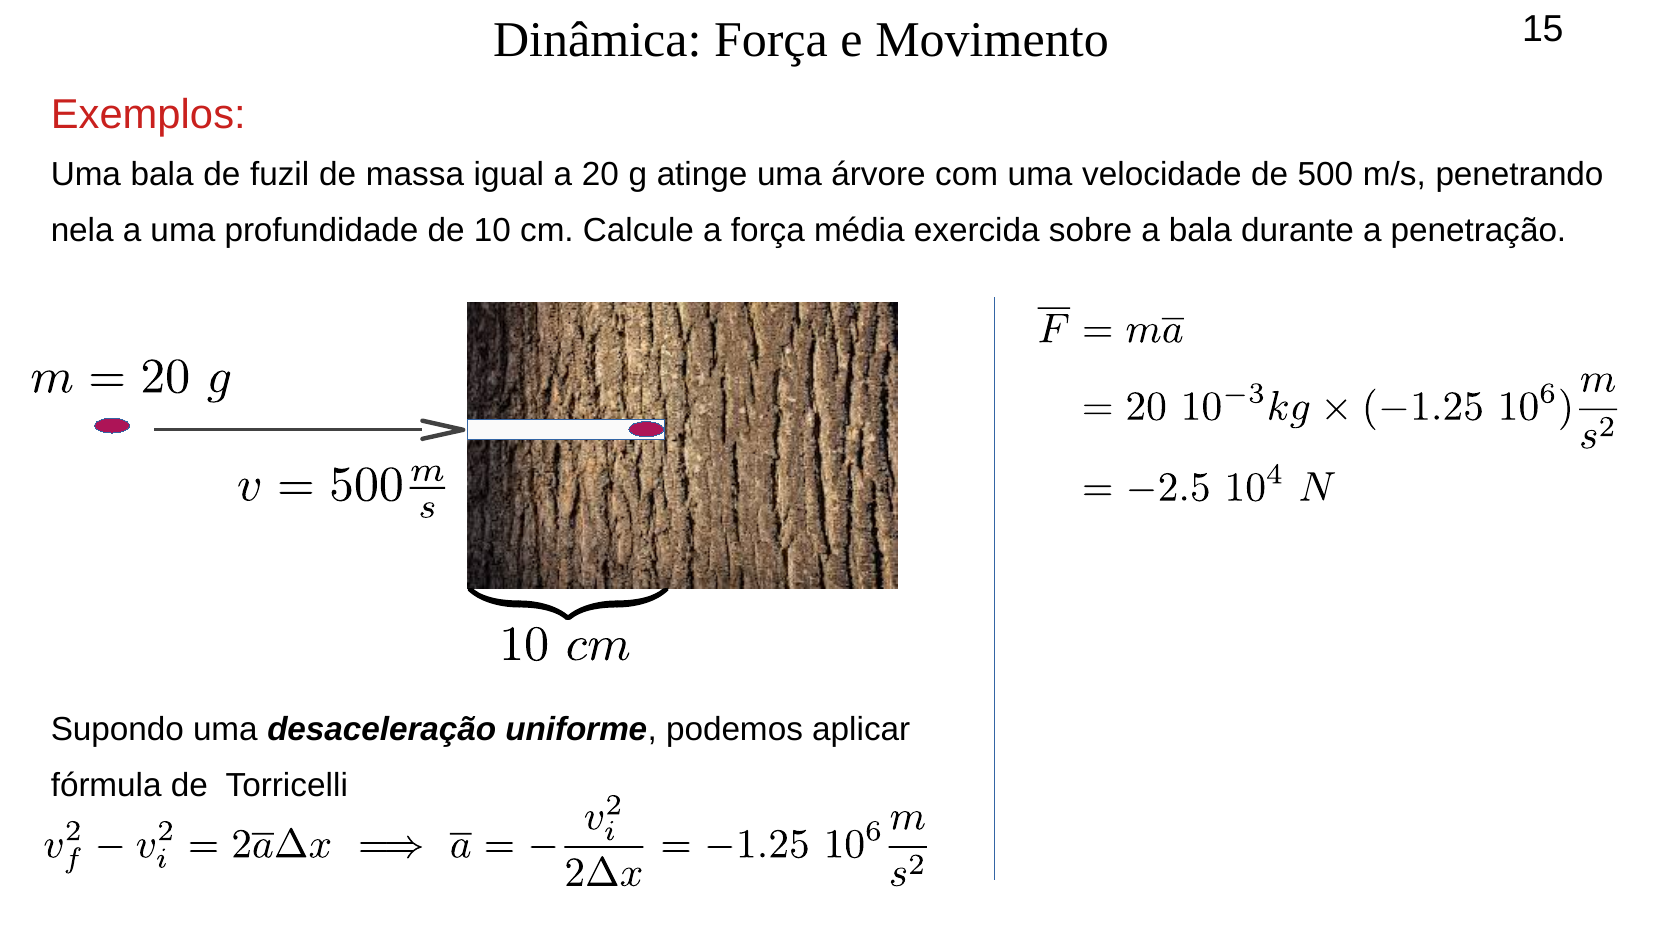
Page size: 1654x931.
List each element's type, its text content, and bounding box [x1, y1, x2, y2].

picture [41, 793, 929, 888]
picture [467, 302, 898, 620]
picture [1036, 305, 1619, 504]
text_box 12 [1507, 0, 1654, 71]
text_box [94, 418, 130, 434]
text_box [467, 419, 665, 440]
picture [28, 357, 233, 405]
picture [234, 463, 447, 520]
picture [499, 626, 630, 662]
text_box Dinâmica: Força e Movimento [478, 0, 1149, 82]
text_box Exemplos: Uma bala de fuzil de massa igual a 20 g atinge uma árvore com uma velocidade de 500 m/s, penetrando nela a uma profundidade de 10 cm. Calcule a força média exercida sobre a bala durante a penetração. Supondo uma desaceleração uniforme, podemos aplicar fórmula de Torricelli [36, 83, 1630, 811]
